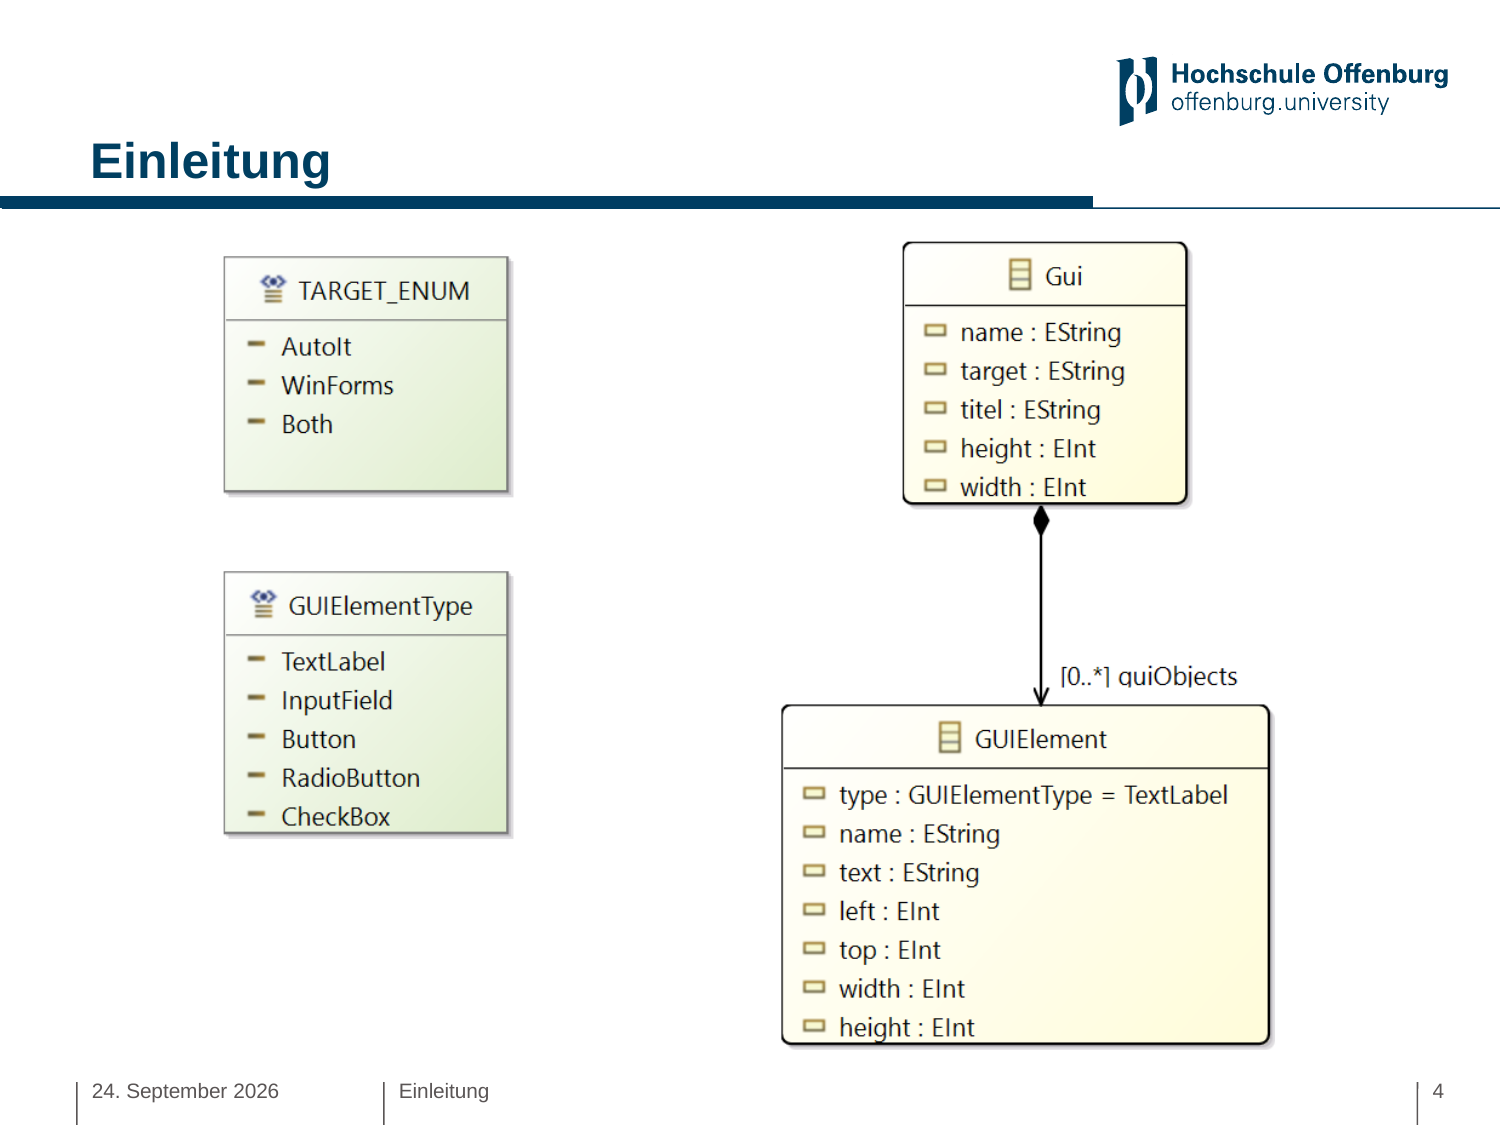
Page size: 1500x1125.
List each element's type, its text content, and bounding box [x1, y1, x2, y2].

picture [208, 220, 1292, 1068]
text_box 4 [1417, 1070, 1500, 1125]
title Einleitung [75, 54, 1412, 197]
text_box 20. Januar 2019 [76, 1070, 349, 1125]
text_box Einleitung [383, 1070, 963, 1125]
